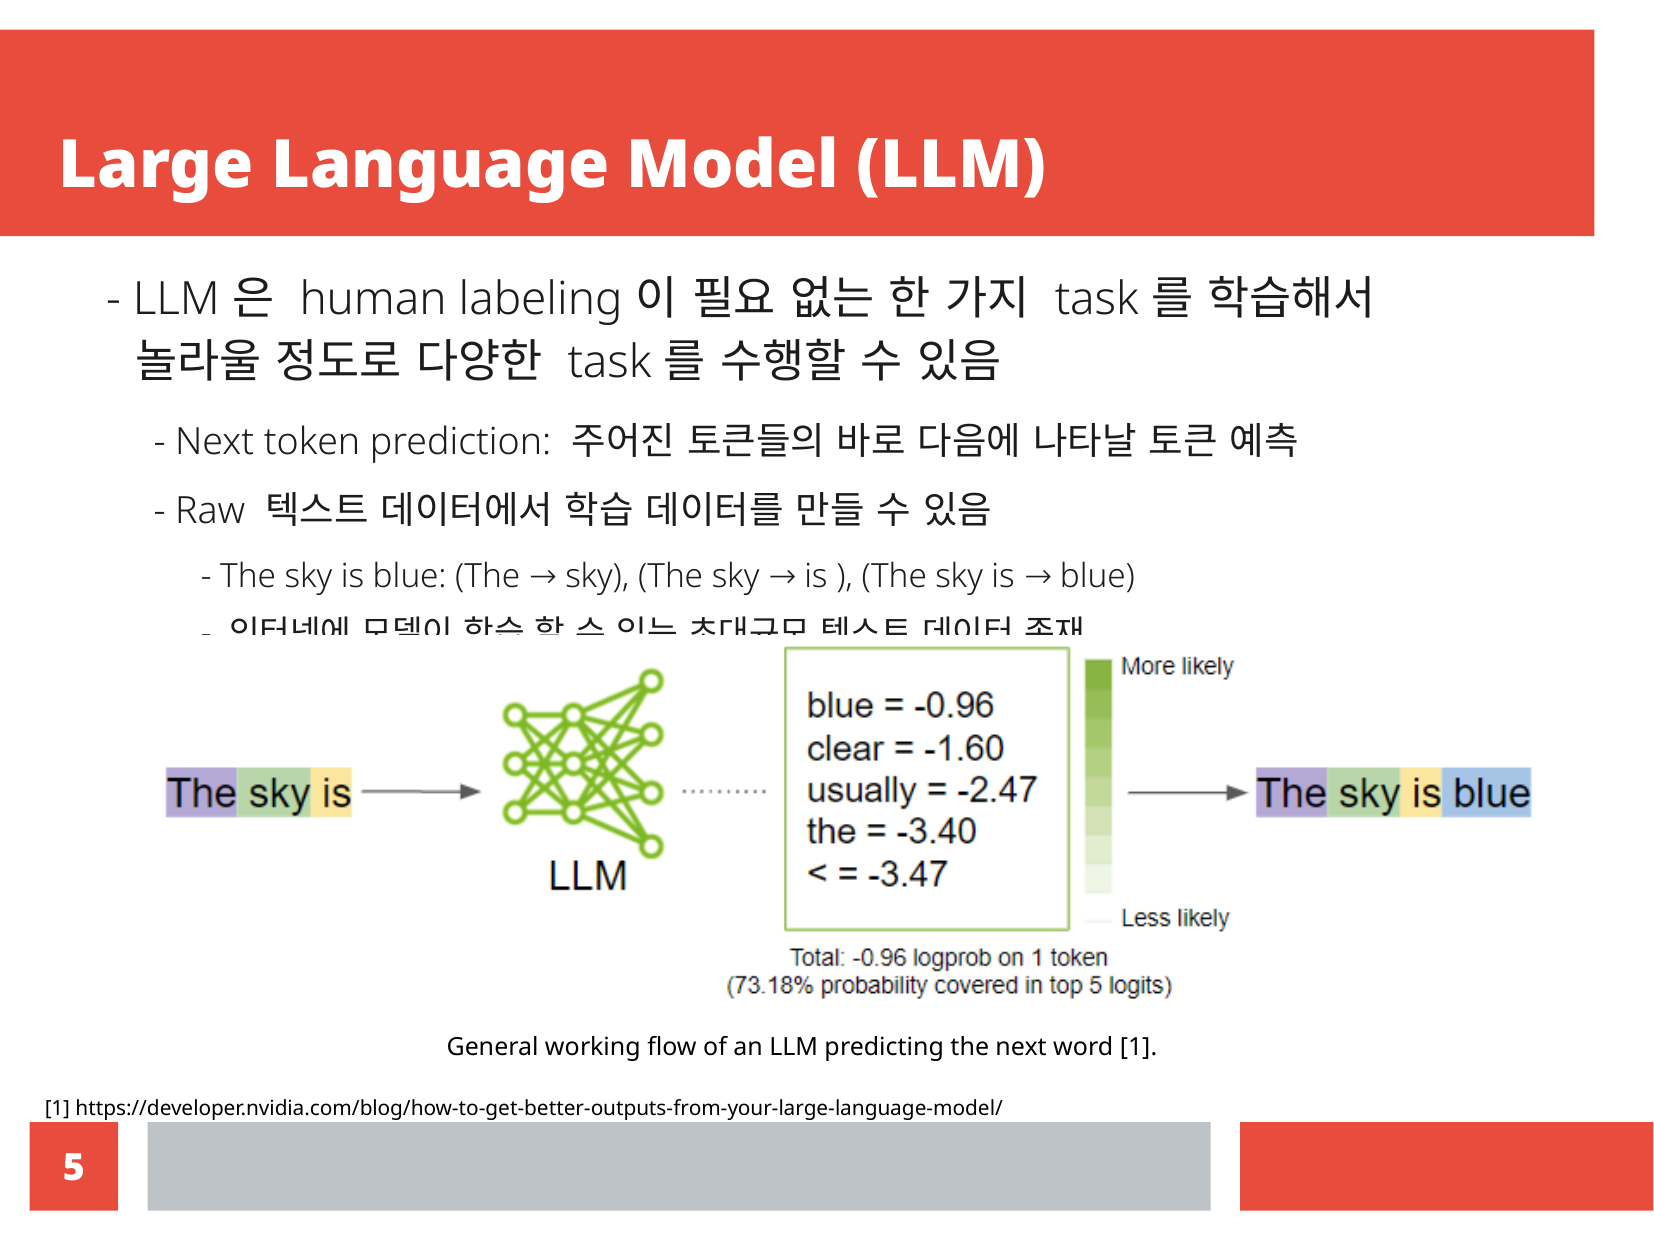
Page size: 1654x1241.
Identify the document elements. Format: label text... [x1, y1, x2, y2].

picture [137, 635, 1546, 1011]
title Large Language Model (LLM) [59, 59, 1595, 207]
list - LLM은 human labeling이 필요 없는 한 가지 task를 학습해서 놀라울 정도로 다양한 task를 수행할 수 있음 - Next token prediction: 주어진 토큰들의 바로 다음에 나타날 토큰 예측 - Raw 텍스트 데이터에서 학습 데이터를 만들 수 있음 - The sky is blue: (The → sky), (The sky → is ), (The sky is → blue) - 인터넷에 모델이 학습 할 수 있는 초대규모 텍스트 데이터 존재 [59, 265, 1565, 1034]
text_box [1] https://developer.nvidia.com/blog/how-to-get-better-outputs-from-your-large-language-model/ [30, 1057, 1621, 1134]
text_box General working flow of an LLM predicting the next word [1]. [315, 1020, 1291, 1087]
